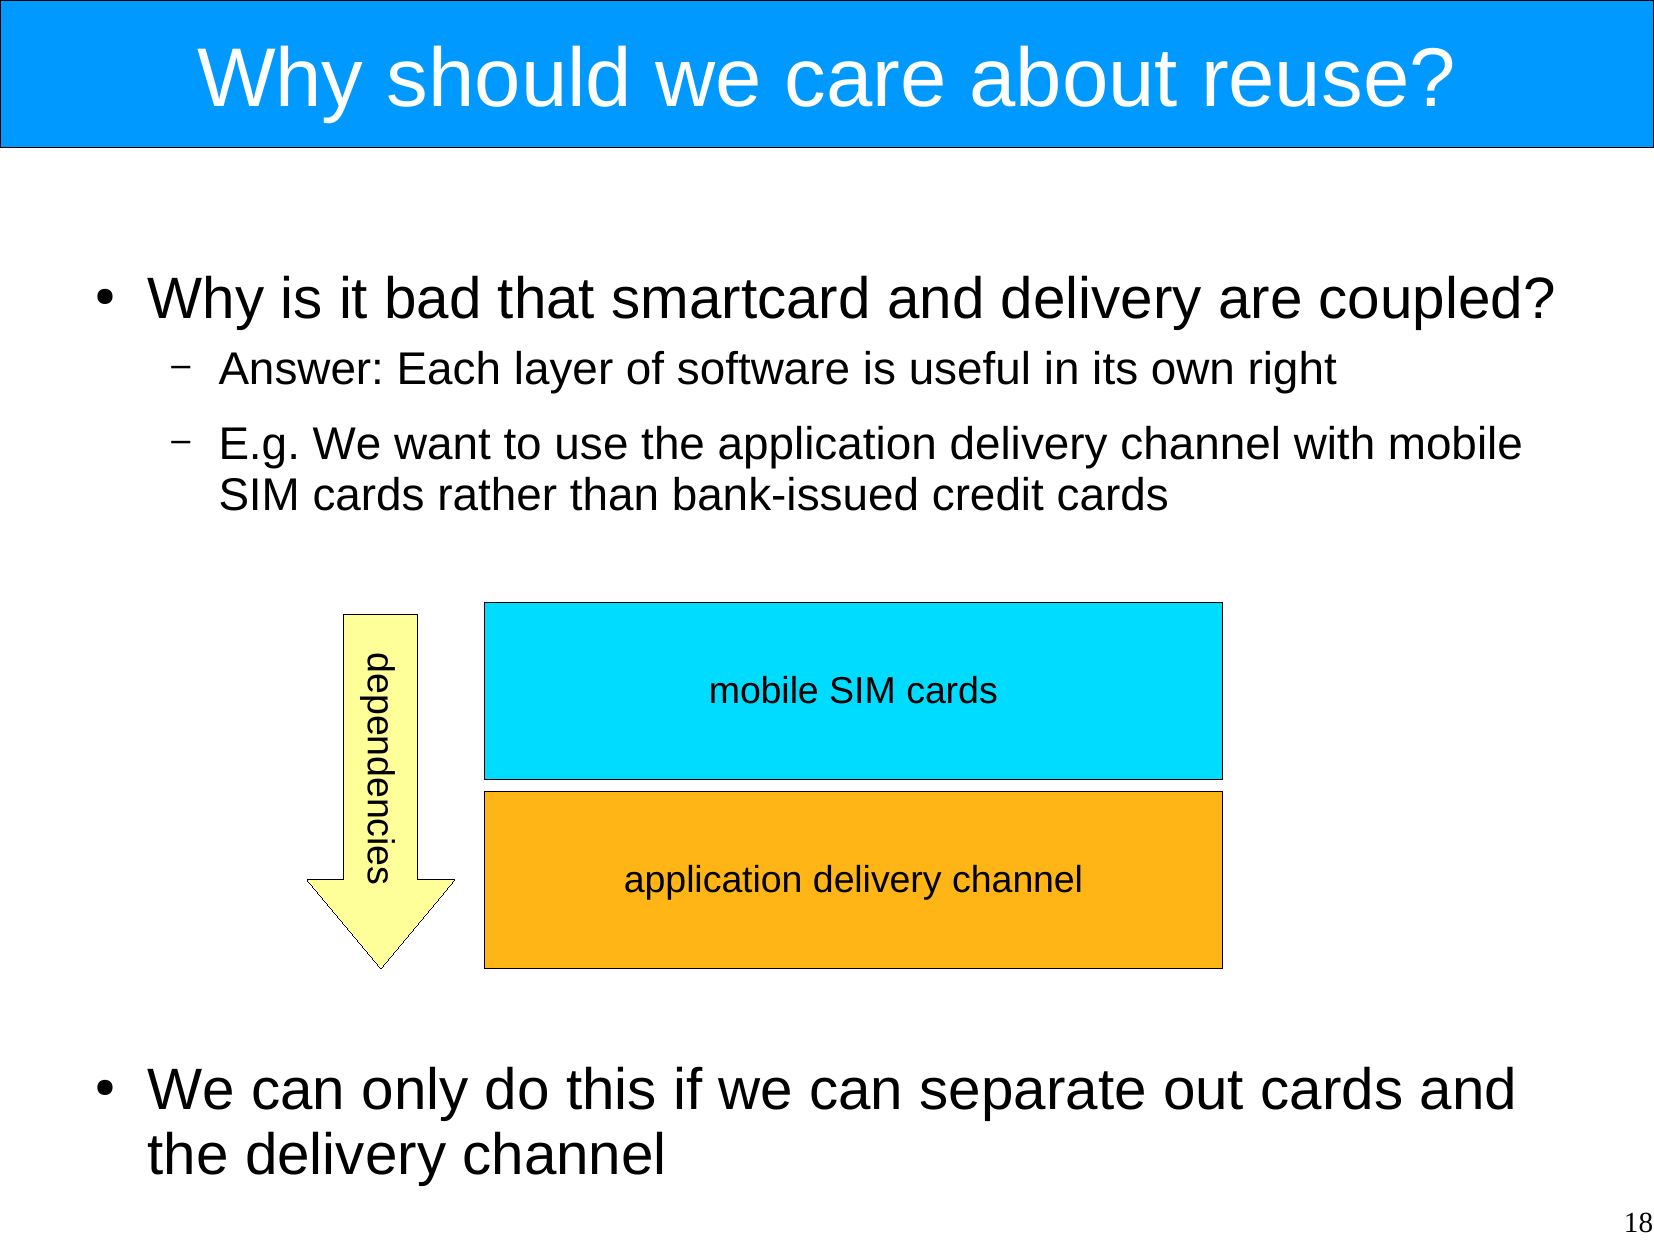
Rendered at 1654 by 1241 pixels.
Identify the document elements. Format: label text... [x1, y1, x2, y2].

text_box mobile SIM cards [484, 602, 1223, 780]
text_box application delivery channel [484, 791, 1223, 969]
title Why should we care about reuse? [82, 13, 1571, 142]
list Why is it bad that smartcard and delivery are coupled? Answer: Each layer of software is useful in its own right E.g. We want to use the application delivery channel with mobile SIM cards rather than bank-issued credit cards We can only do this if we can separate out cards and the delivery channel [76, 265, 1565, 1183]
text_box dependencies [307, 614, 455, 969]
